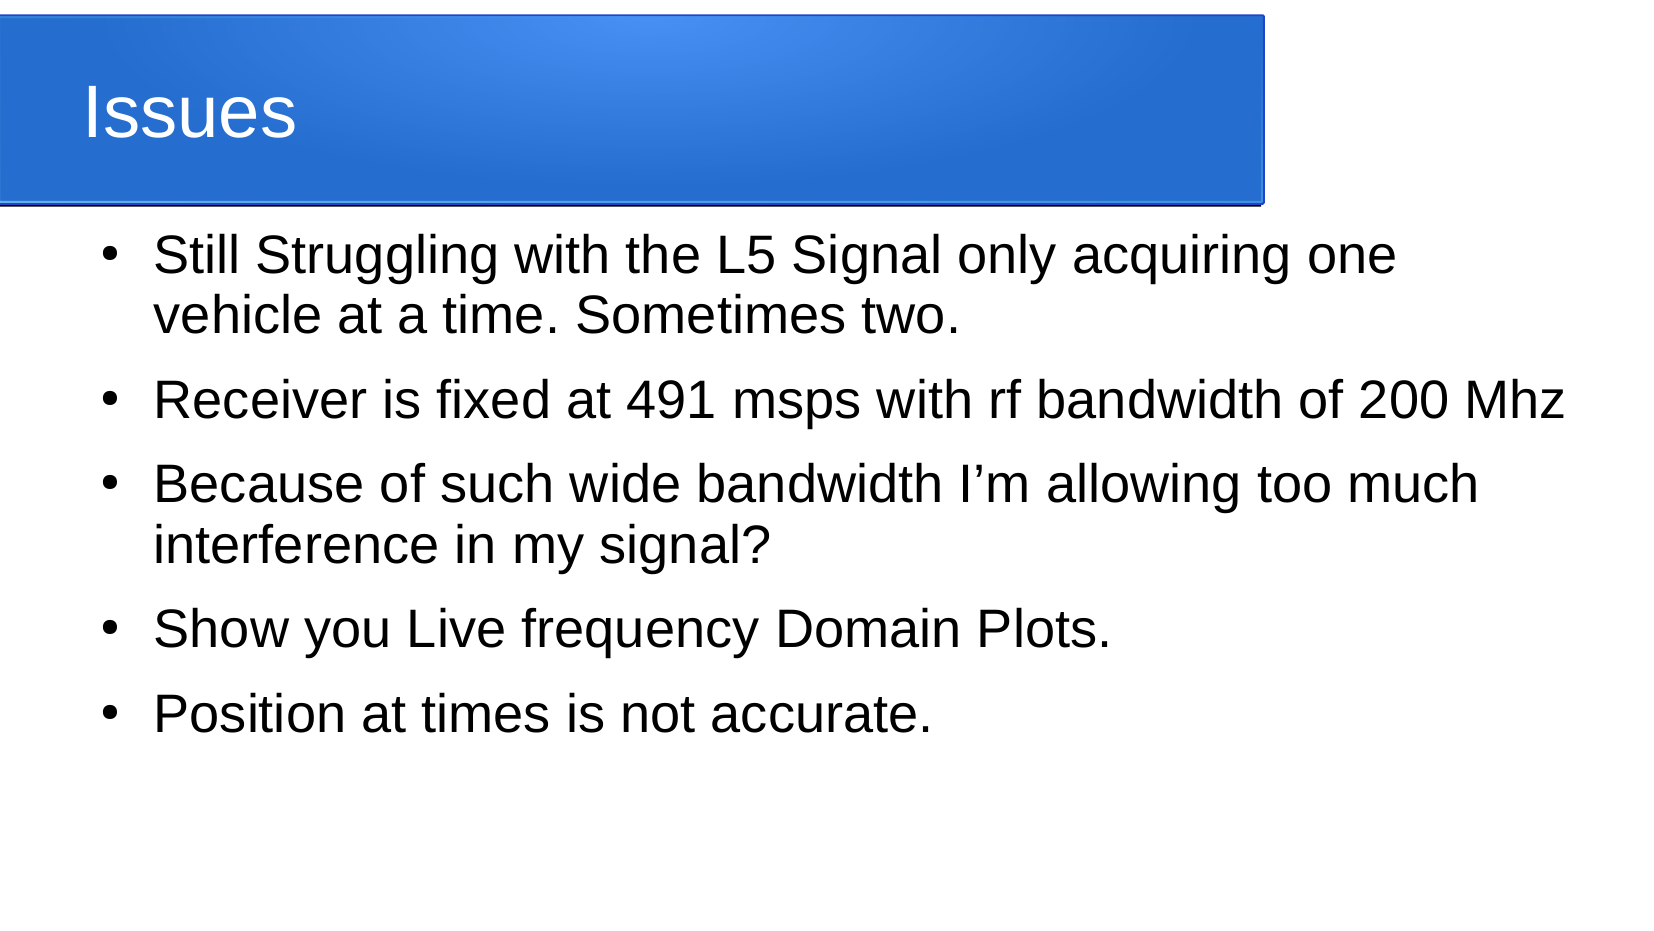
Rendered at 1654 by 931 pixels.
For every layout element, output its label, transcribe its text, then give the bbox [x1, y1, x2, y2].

title Issues [82, 35, 1235, 189]
list Still Struggling with the L5 Signal only acquiring one vehicle at a time. Sometimes two. Receiver is fixed at 491 msps with rf bandwidth of 200 Mhz Because of such wide bandwidth I’m allowing too much interference in my signal? Show you Live frequency Domain Plots. Position at times is not accurate. [82, 224, 1571, 764]
